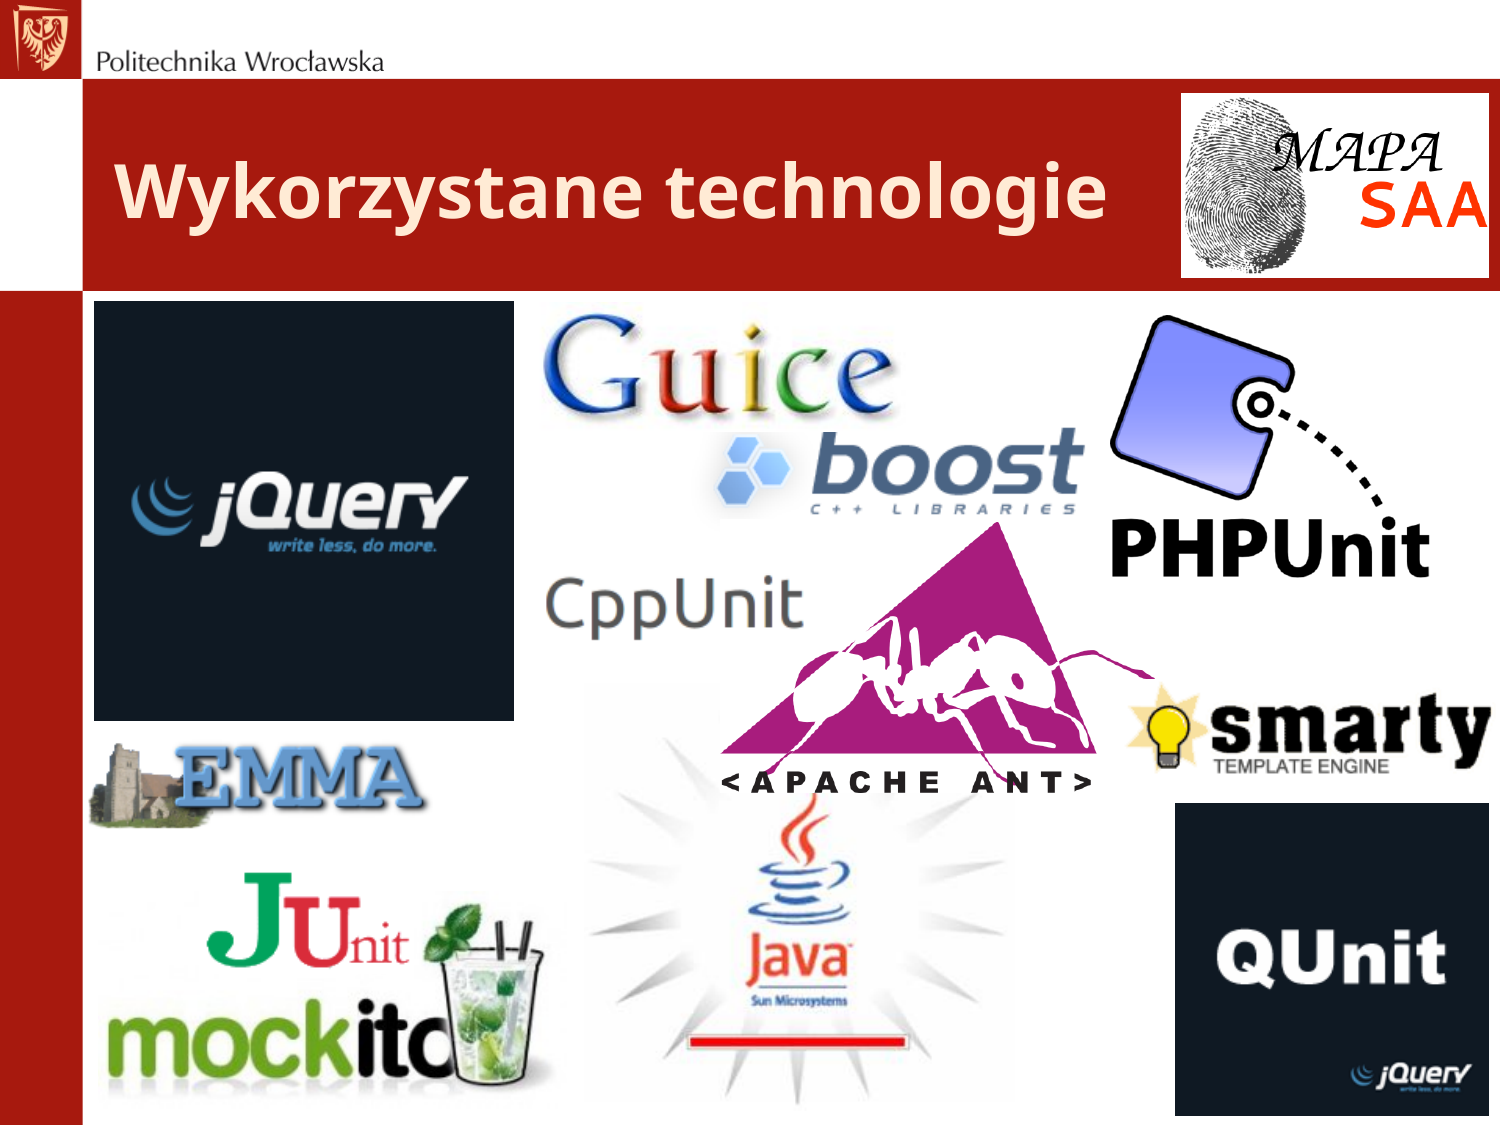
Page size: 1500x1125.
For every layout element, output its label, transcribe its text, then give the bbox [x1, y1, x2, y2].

title Wykorzystane technologie [100, 90, 1483, 287]
picture [1175, 803, 1489, 1116]
picture [517, 302, 1500, 1111]
picture [98, 862, 567, 1109]
picture [88, 731, 433, 833]
picture [0, 0, 384, 79]
picture [94, 301, 514, 721]
picture [1181, 93, 1489, 278]
